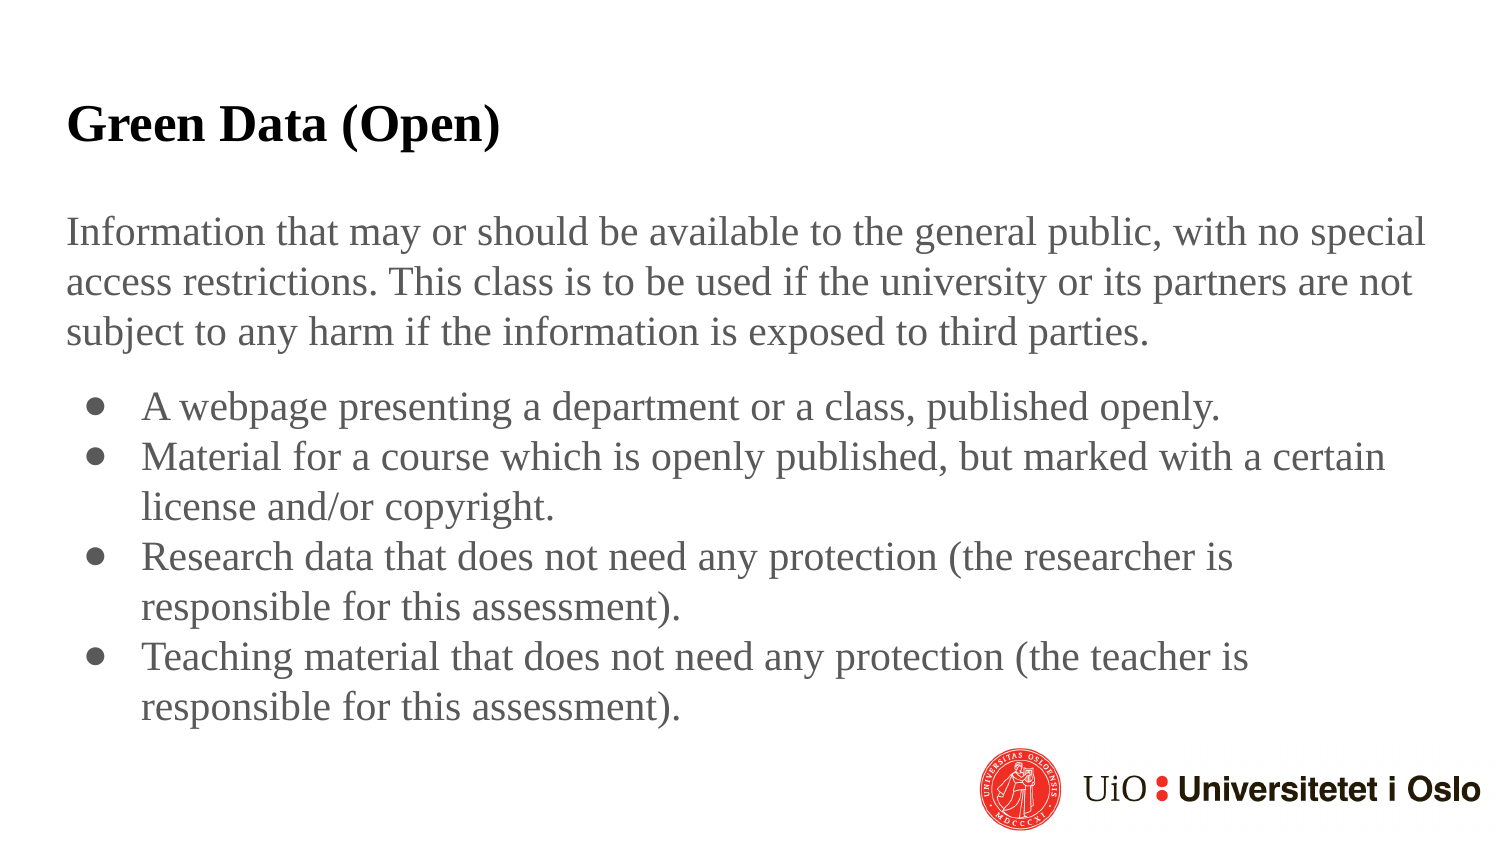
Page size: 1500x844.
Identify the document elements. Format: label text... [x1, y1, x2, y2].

title Green Data (Open) [51, 72, 1449, 167]
list Information that may or should be available to the general public, with no special access restrictions. This class is to be used if the university or its partners are not subject to any harm if the information is exposed to third parties. A webpage presenting a department or a class, published openly. Material for a course which is openly published, but marked with a certain license and/or copyright. Research data that does not need any protection (the researcher is responsible for this assessment). Teaching material that does not need any protection (the teacher is responsible for this assessment). [51, 189, 1449, 750]
picture [970, 742, 1500, 837]
